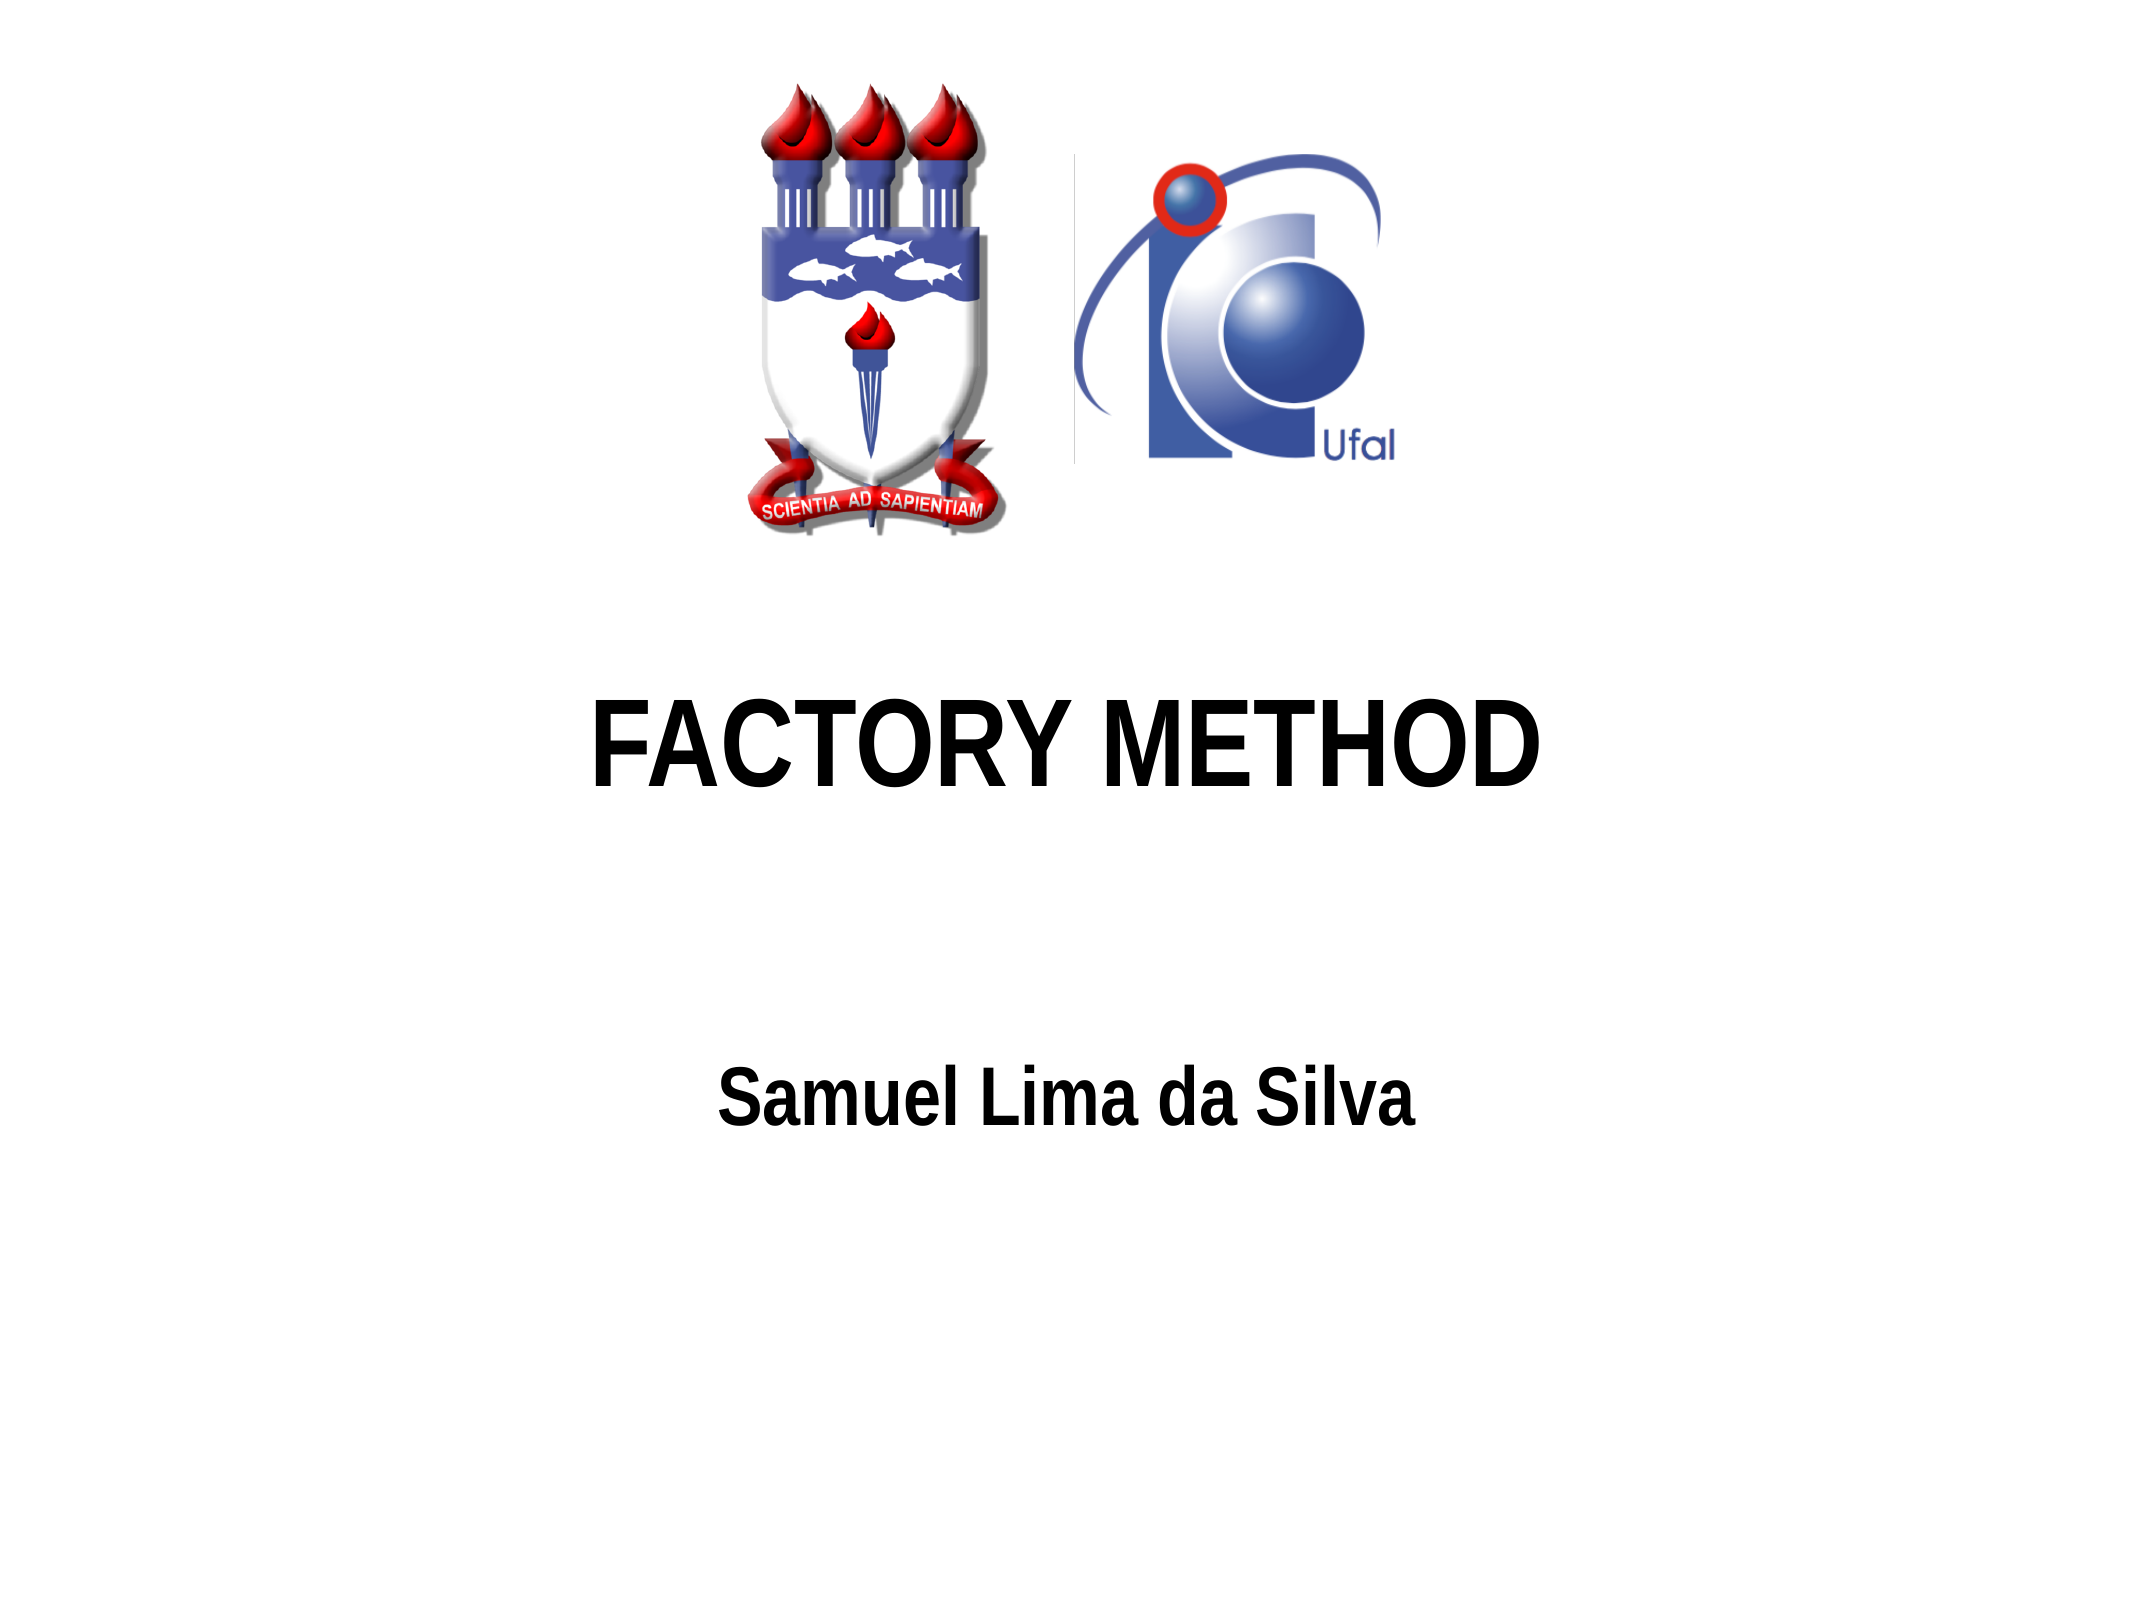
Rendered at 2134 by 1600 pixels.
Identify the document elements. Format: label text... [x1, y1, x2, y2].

text_box Samuel Lima da Silva [20, 1031, 2114, 1154]
picture [736, 76, 1009, 543]
text_box FACTORY METHOD [40, 650, 2093, 822]
picture [1070, 154, 1397, 464]
